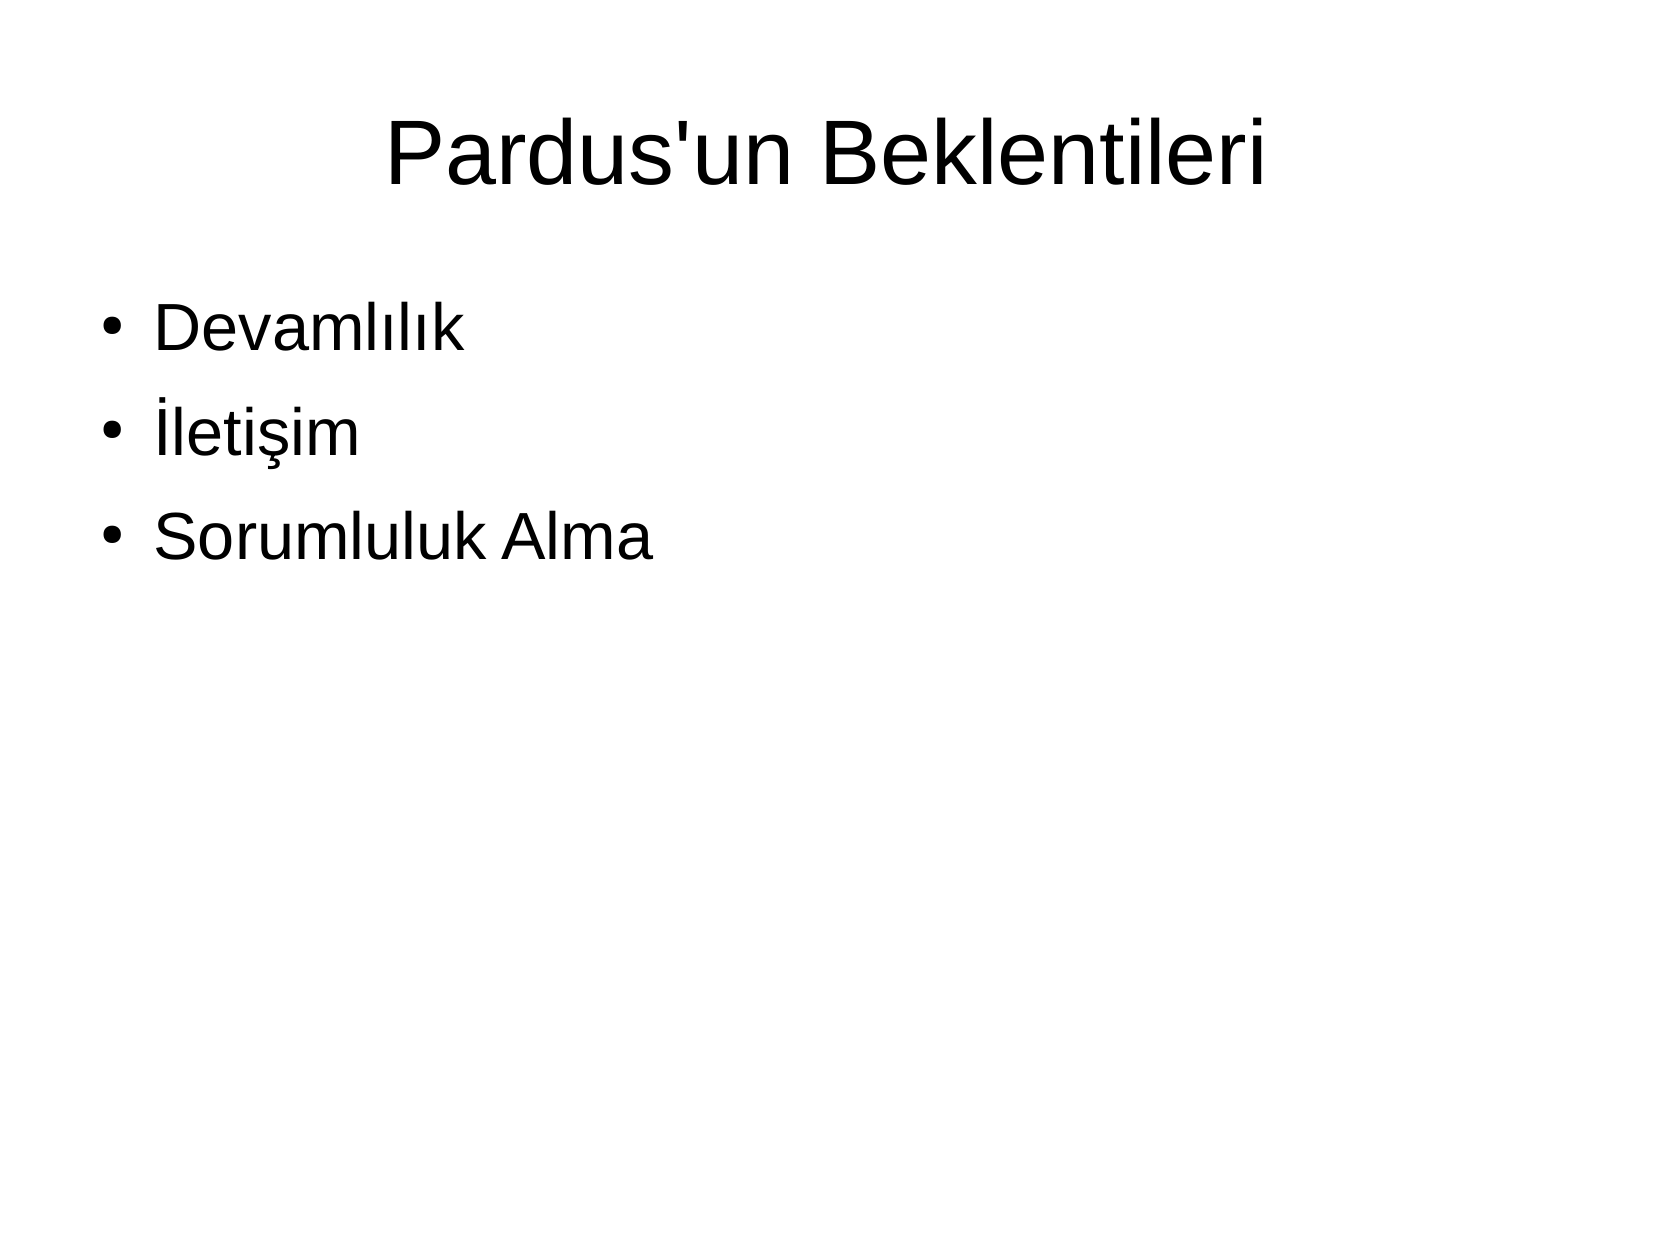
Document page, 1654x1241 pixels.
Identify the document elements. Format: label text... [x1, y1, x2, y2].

title Pardus'un Beklentileri [82, 49, 1571, 257]
list Devamlılık İletişim Sorumluluk Alma [82, 290, 1571, 1109]
